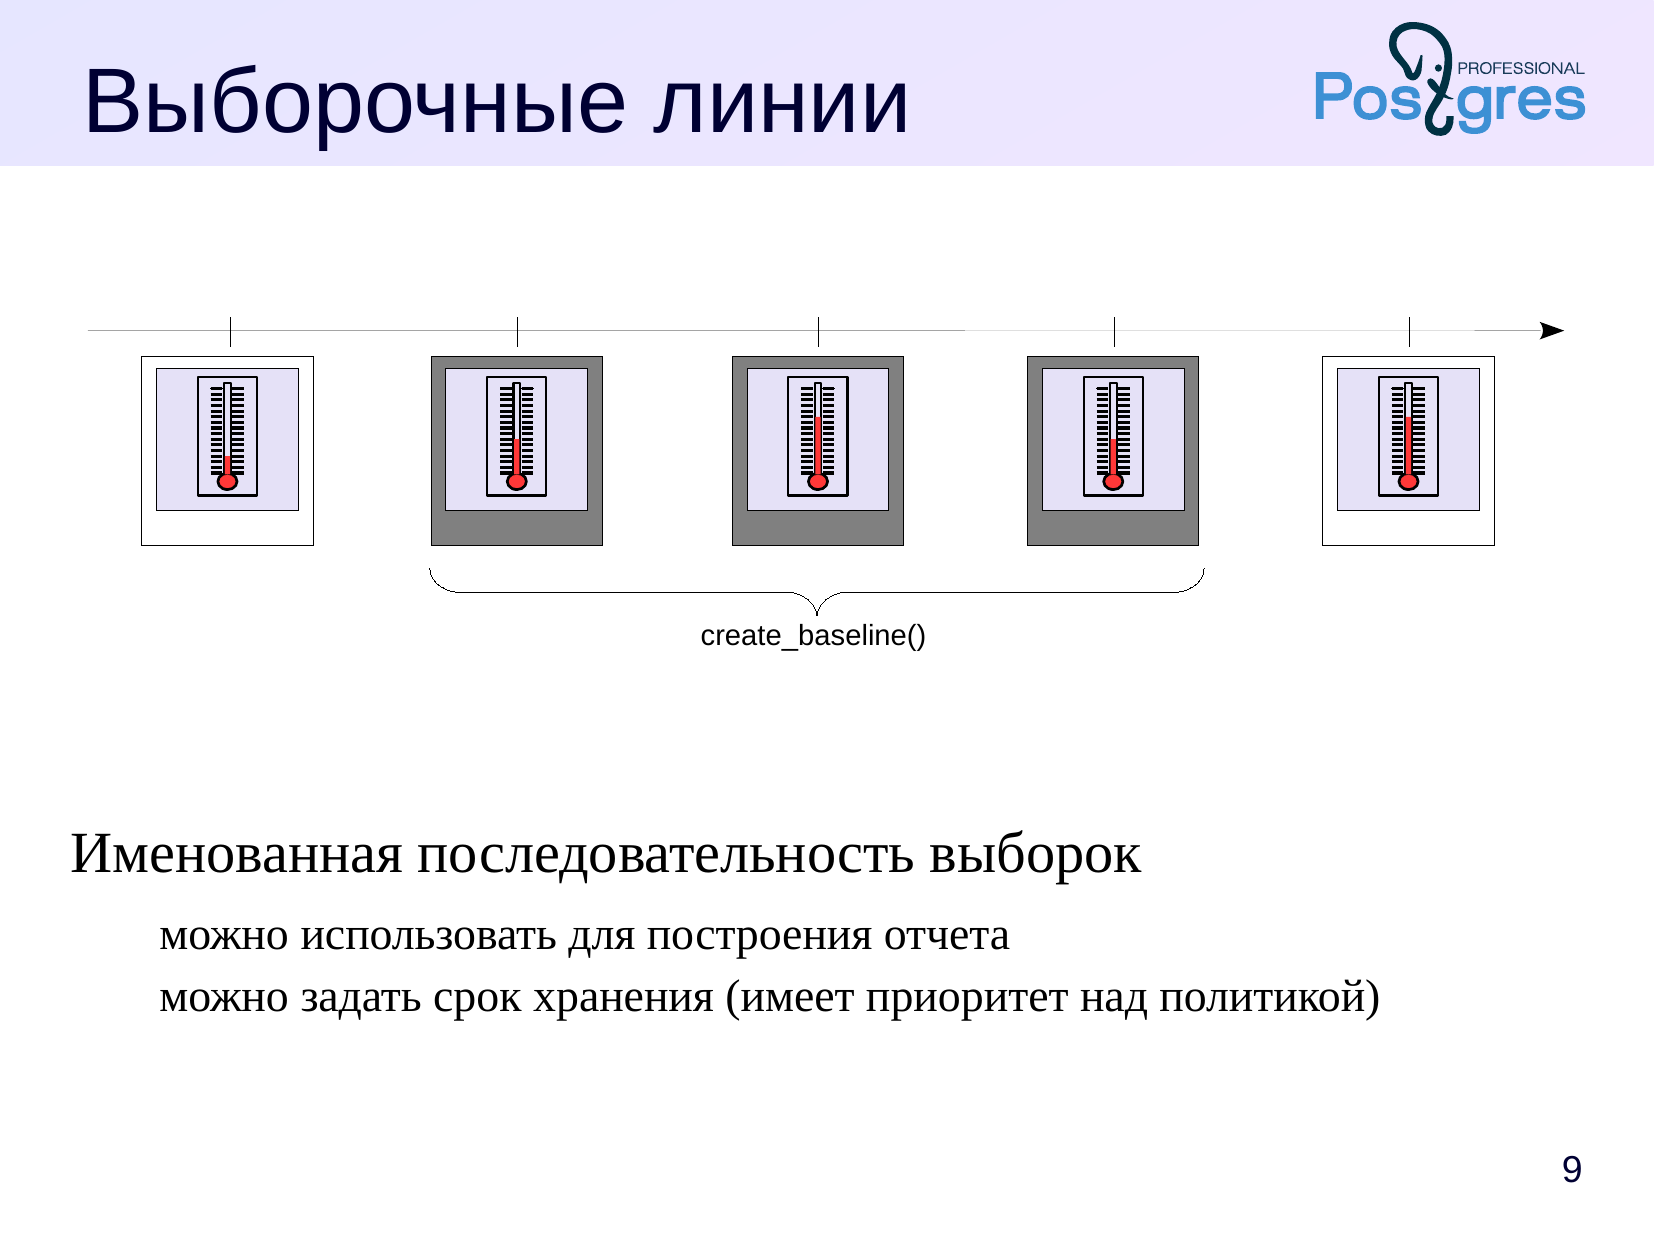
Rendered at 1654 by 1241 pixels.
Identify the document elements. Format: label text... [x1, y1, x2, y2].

list Именованная последовательность выборок можно использовать для построения отчета можно задать срок хранения (имеет приоритет над политикой) [70, 820, 1583, 1141]
text_box [431, 356, 603, 546]
text_box create_baseline() [662, 611, 965, 669]
text_box [141, 356, 314, 546]
text_box [732, 356, 904, 546]
title Выборочные линии [82, 49, 1252, 153]
text_box [1322, 356, 1495, 546]
text_box [1027, 356, 1199, 546]
